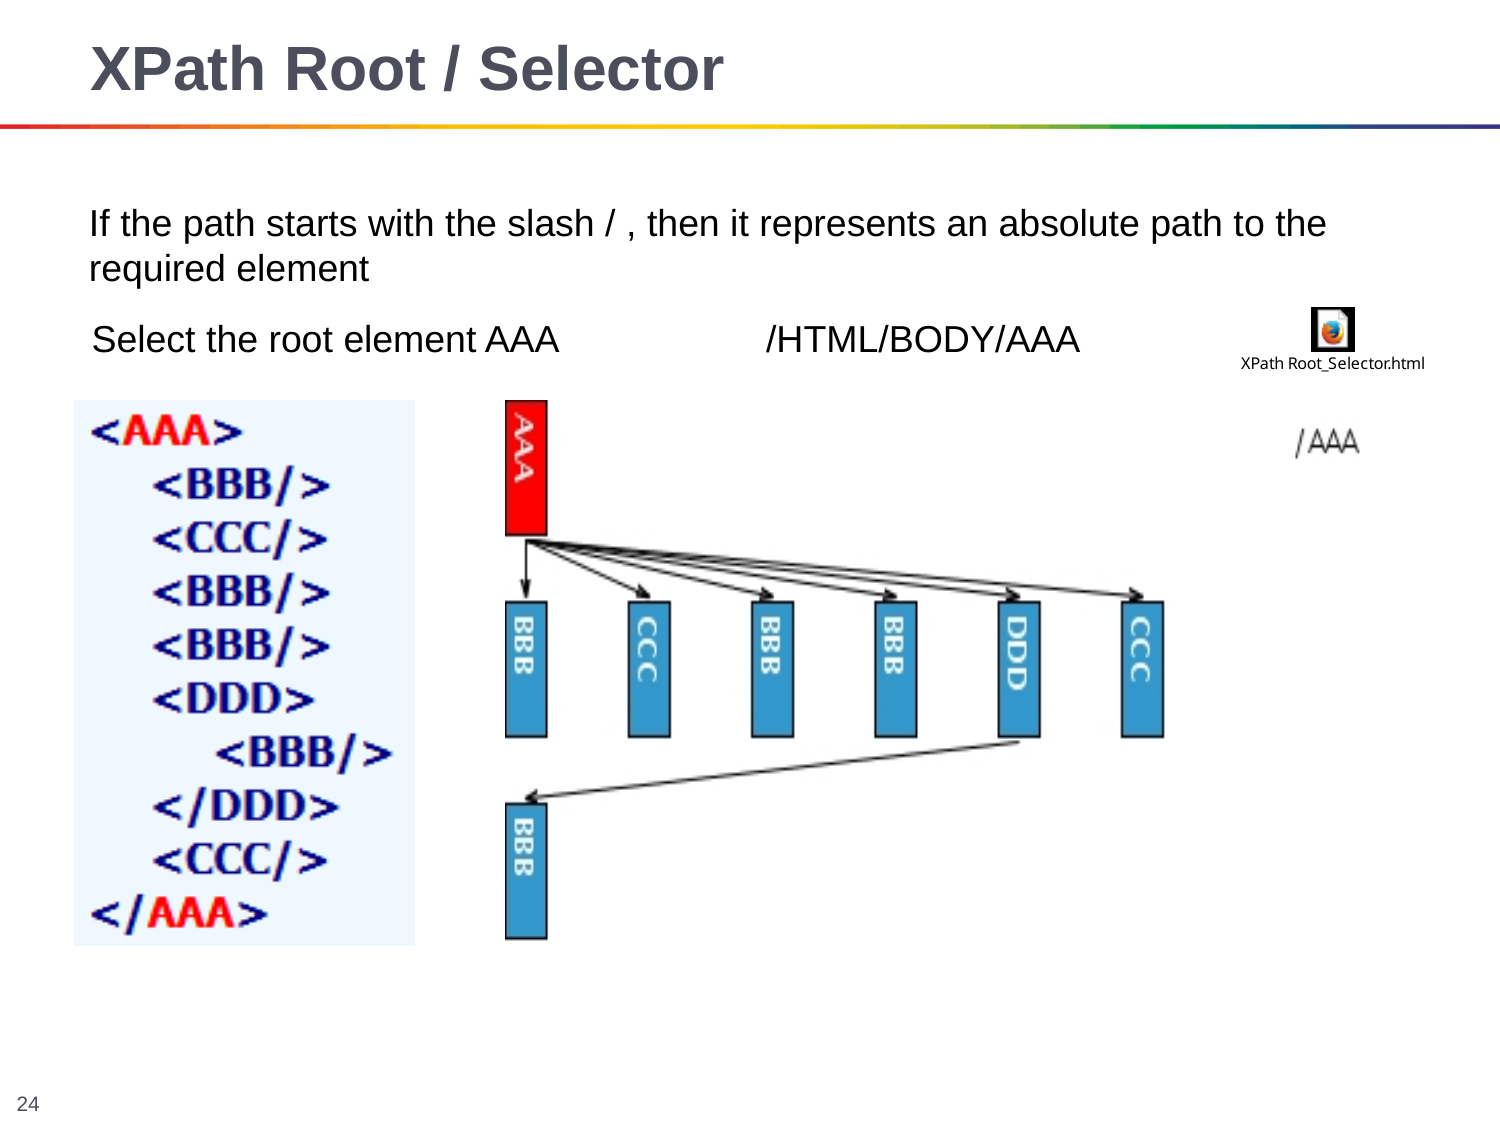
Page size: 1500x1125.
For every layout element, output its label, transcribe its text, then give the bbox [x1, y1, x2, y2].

text_box If the path starts with the slash / , then it represents an absolute path to the required element [74, 191, 1425, 297]
text_box /HTML/BODY/AAA [751, 307, 1096, 368]
text_box Select the root element AAA [76, 307, 575, 368]
chart [1220, 307, 1445, 380]
picture [74, 400, 415, 946]
title XPath Root / Selector [75, 19, 1425, 111]
picture [505, 400, 1366, 946]
